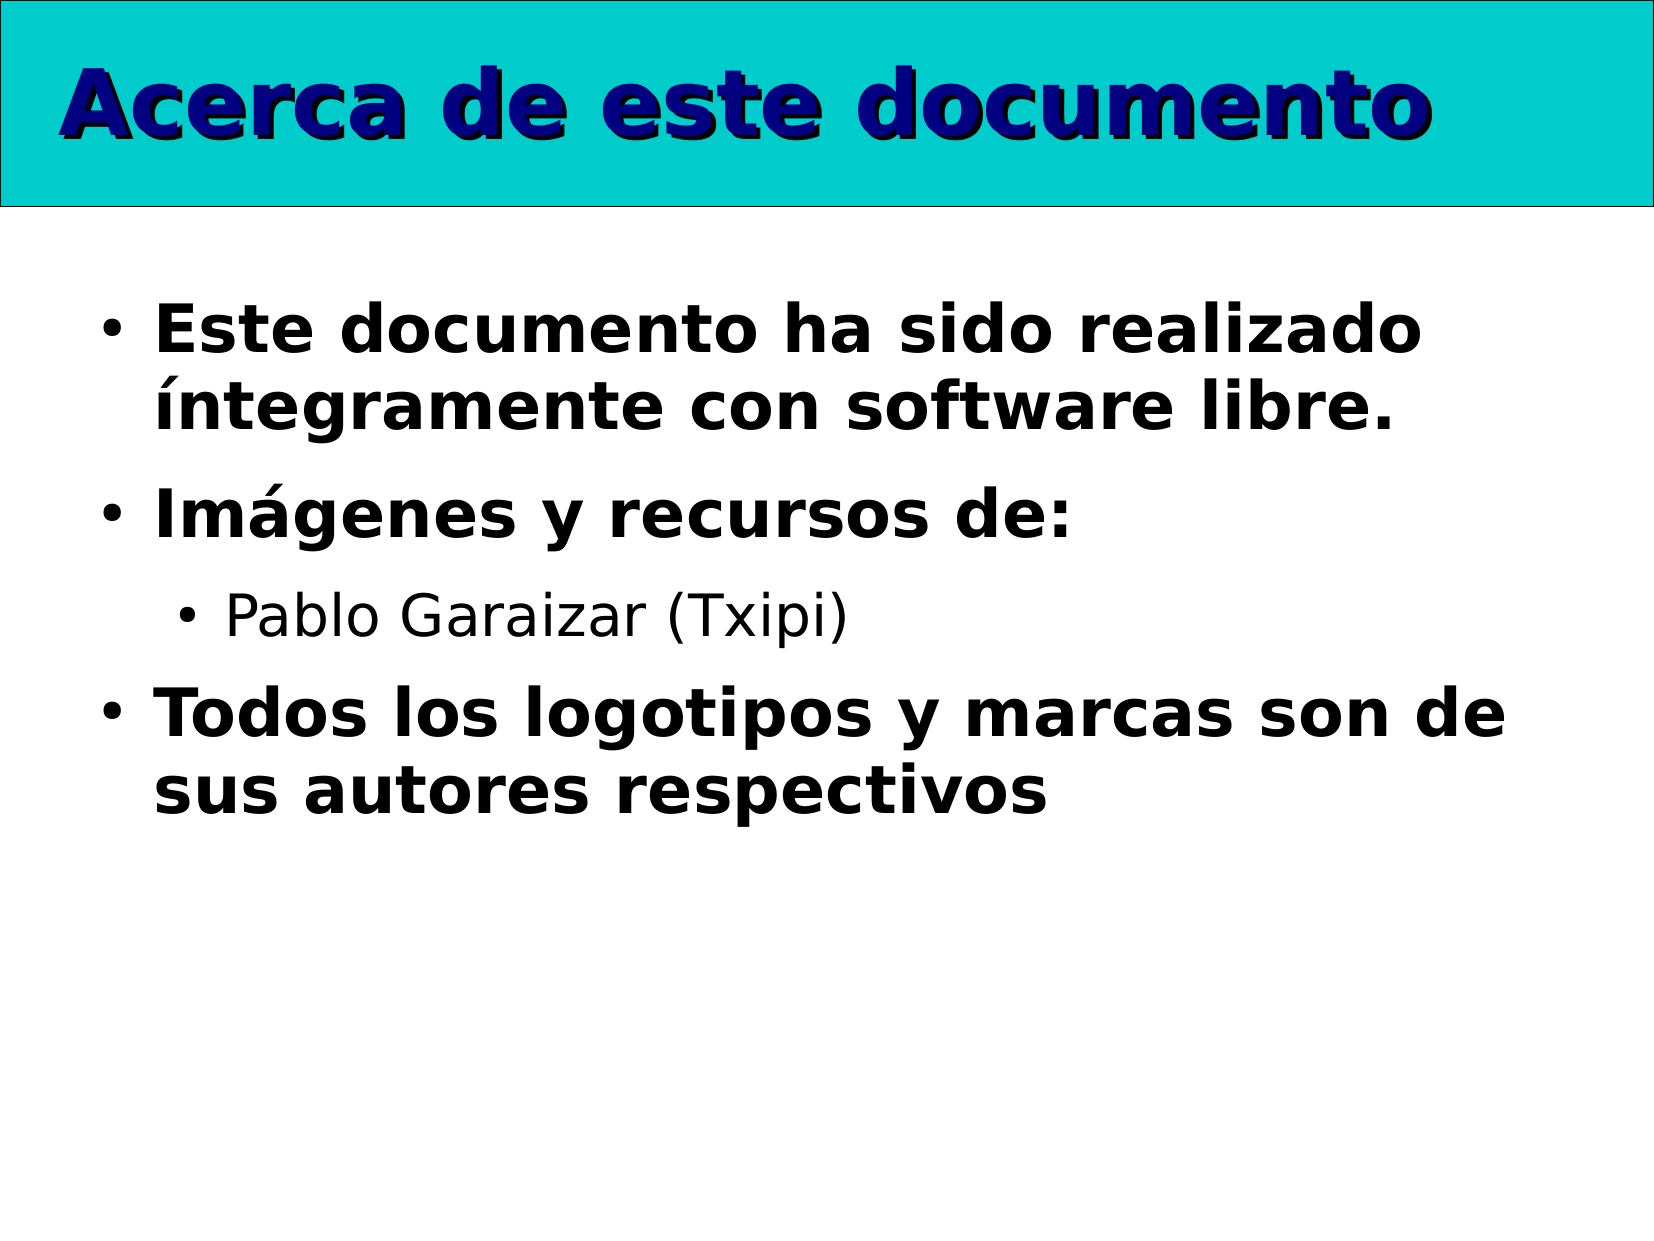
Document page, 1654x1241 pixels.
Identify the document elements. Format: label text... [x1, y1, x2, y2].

title Acerca de este documento [59, 14, 1654, 192]
list Este documento ha sido realizado íntegramente con software libre. Imágenes y recursos de: Pablo Garaizar (Txipi) Todos los logotipos y marcas son de sus autores respectivos [82, 290, 1571, 1109]
